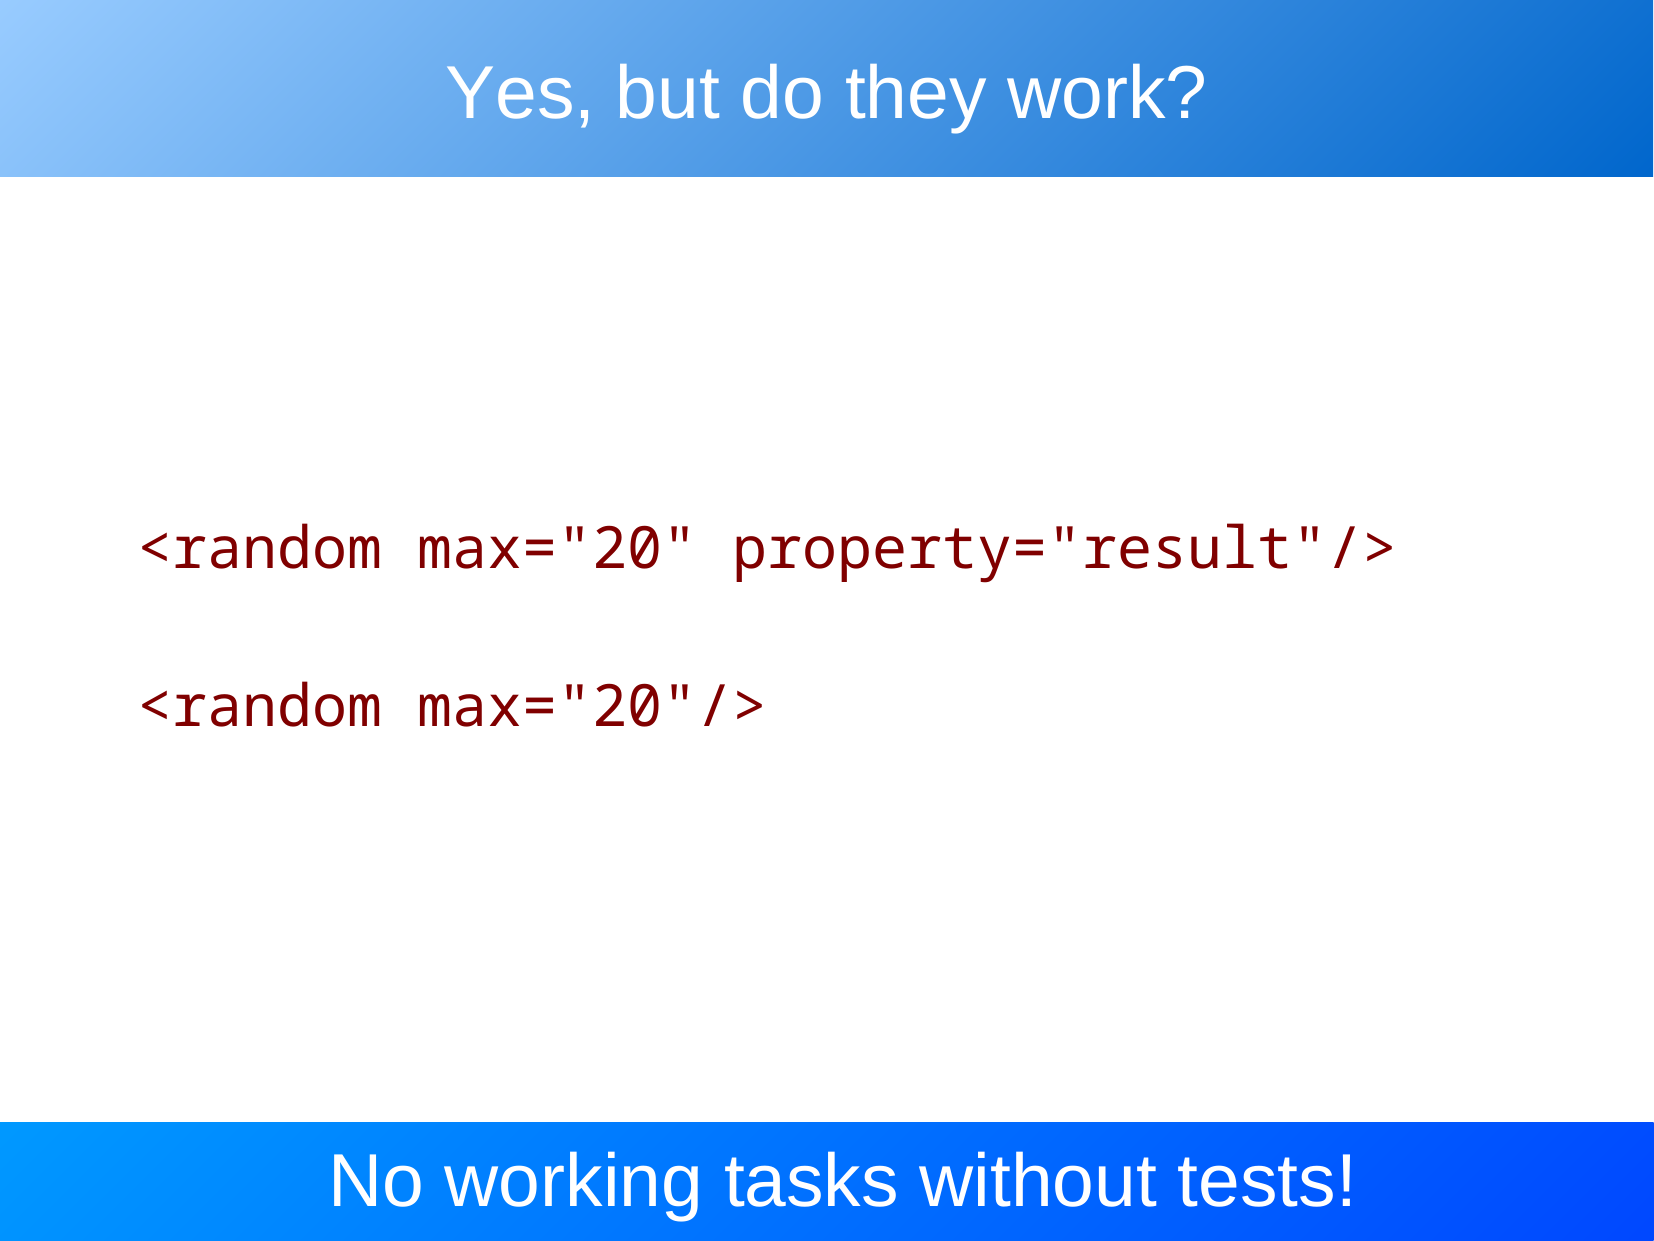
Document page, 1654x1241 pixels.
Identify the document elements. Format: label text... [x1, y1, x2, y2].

text_box <random max="20" property="result"/> <random max="20"/> [122, 462, 1570, 788]
title Yes, but do they work? [82, 22, 1571, 163]
title No working tasks without tests! [179, 1136, 1506, 1225]
